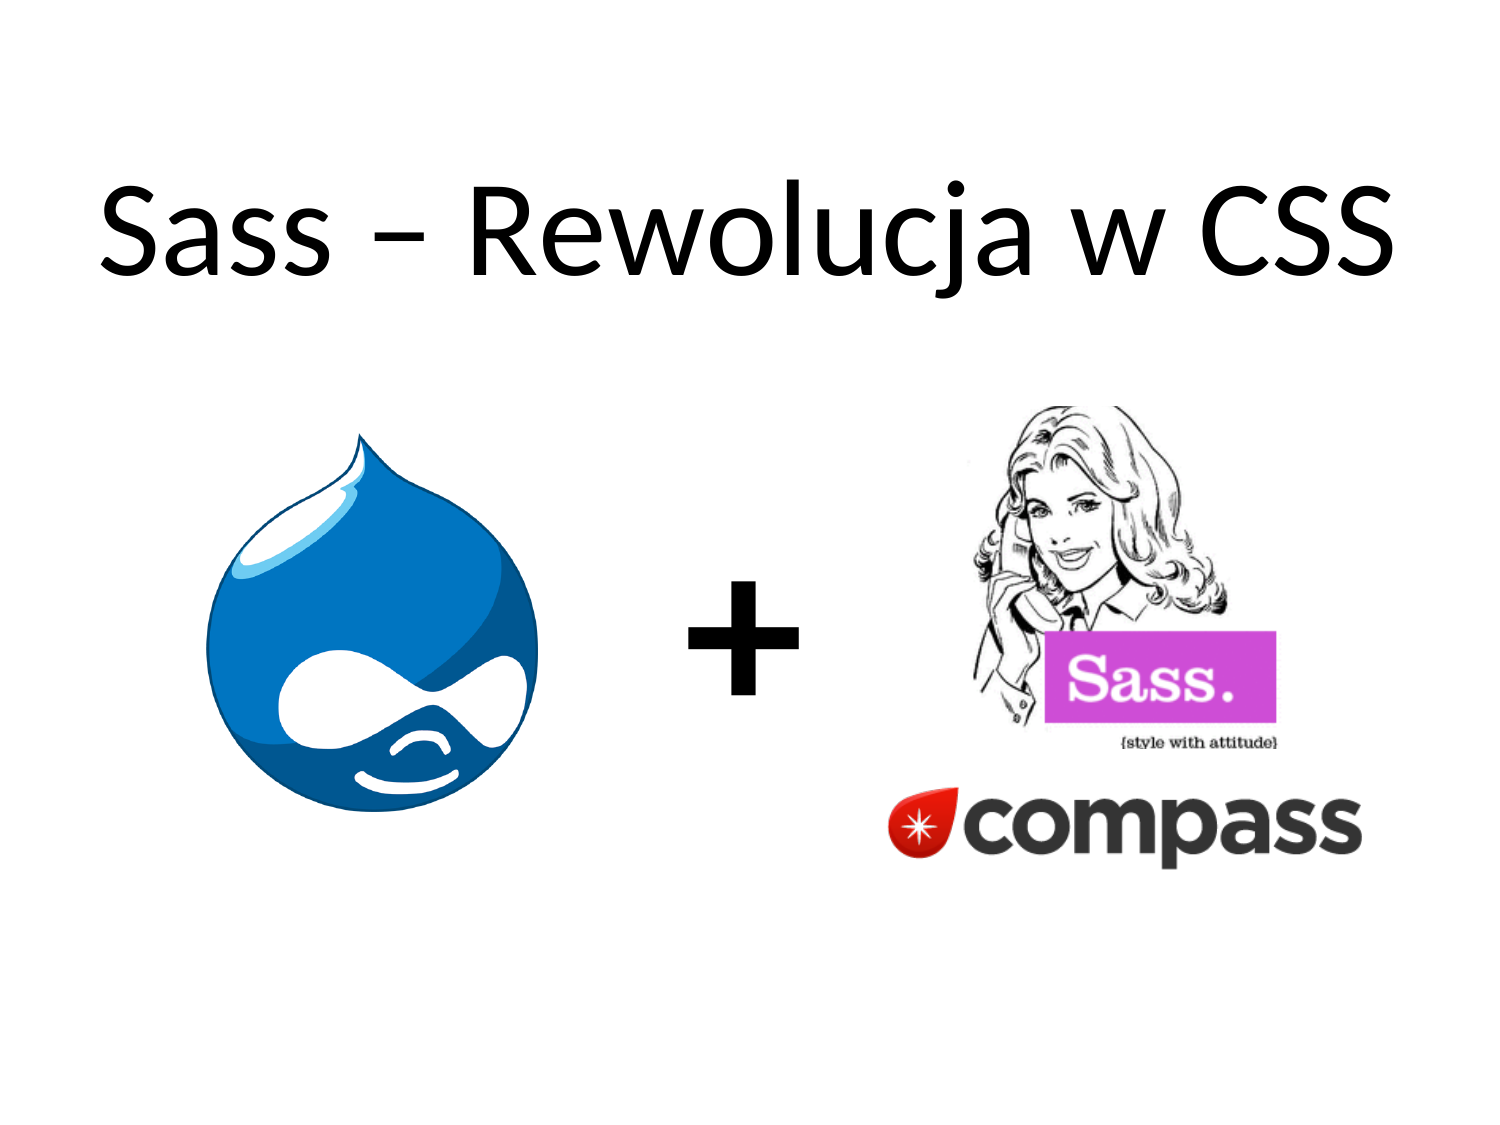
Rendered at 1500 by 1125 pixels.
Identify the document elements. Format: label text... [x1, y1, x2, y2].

picture [950, 406, 1294, 749]
picture [871, 782, 1374, 882]
title Sass – Rewolucja w CSS [0, 101, 1500, 339]
picture [206, 433, 538, 812]
text_box + [631, 468, 857, 774]
